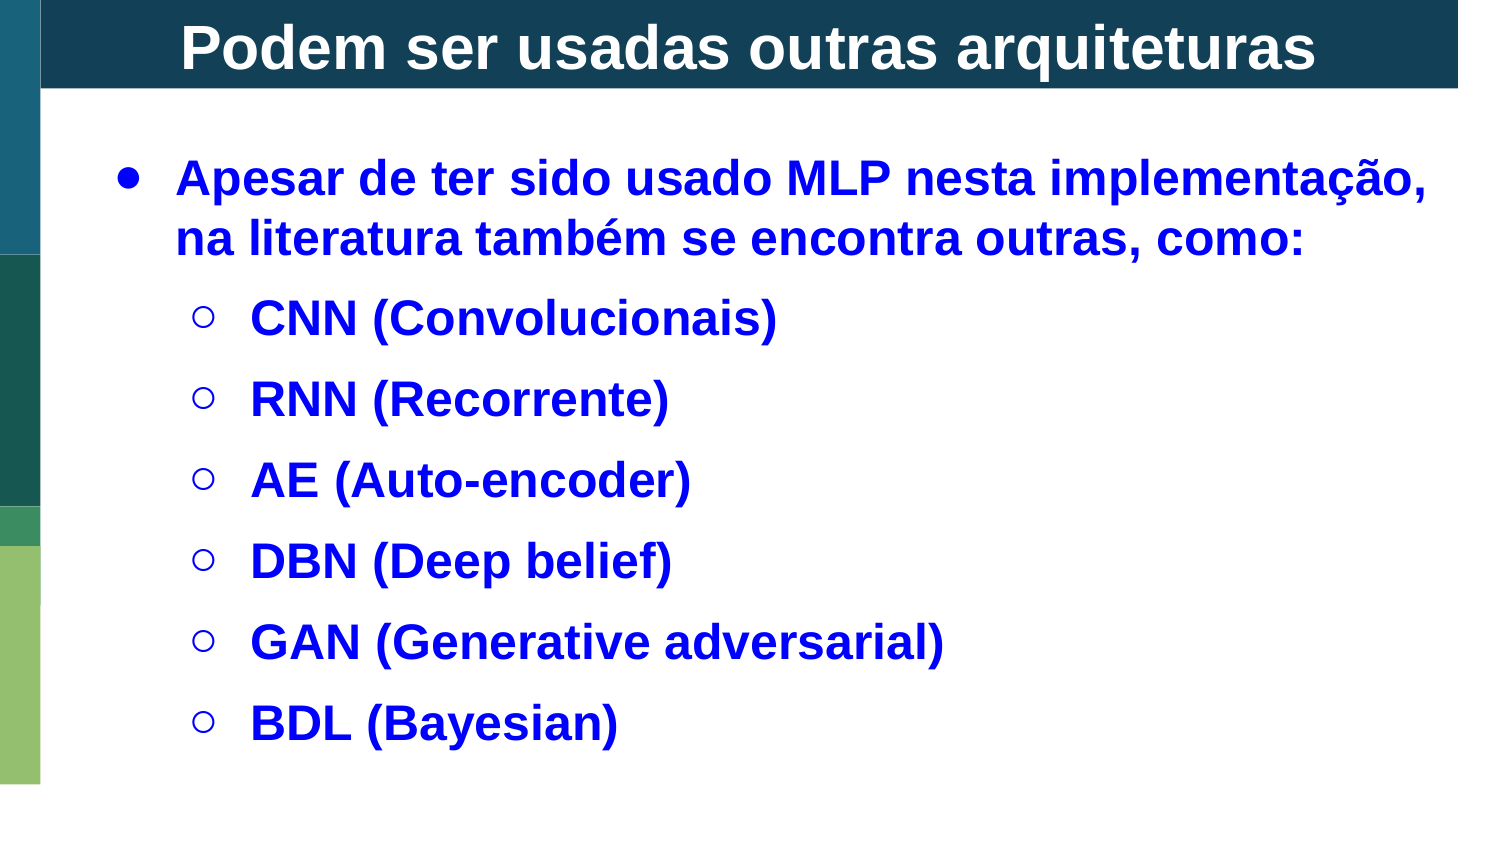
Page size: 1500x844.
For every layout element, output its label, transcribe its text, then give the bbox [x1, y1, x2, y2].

text_box Apesar de ter sido usado MLP nesta implementação, na literatura também se encontra outras, como: CNN (Convolucionais) RNN (Recorrente) AE (Auto-encoder) DBN (Deep belief) GAN (Generative adversarial) BDL (Bayesian) [85, 129, 1448, 797]
text_box Podem ser usadas outras arquiteturas [40, 0, 1458, 89]
